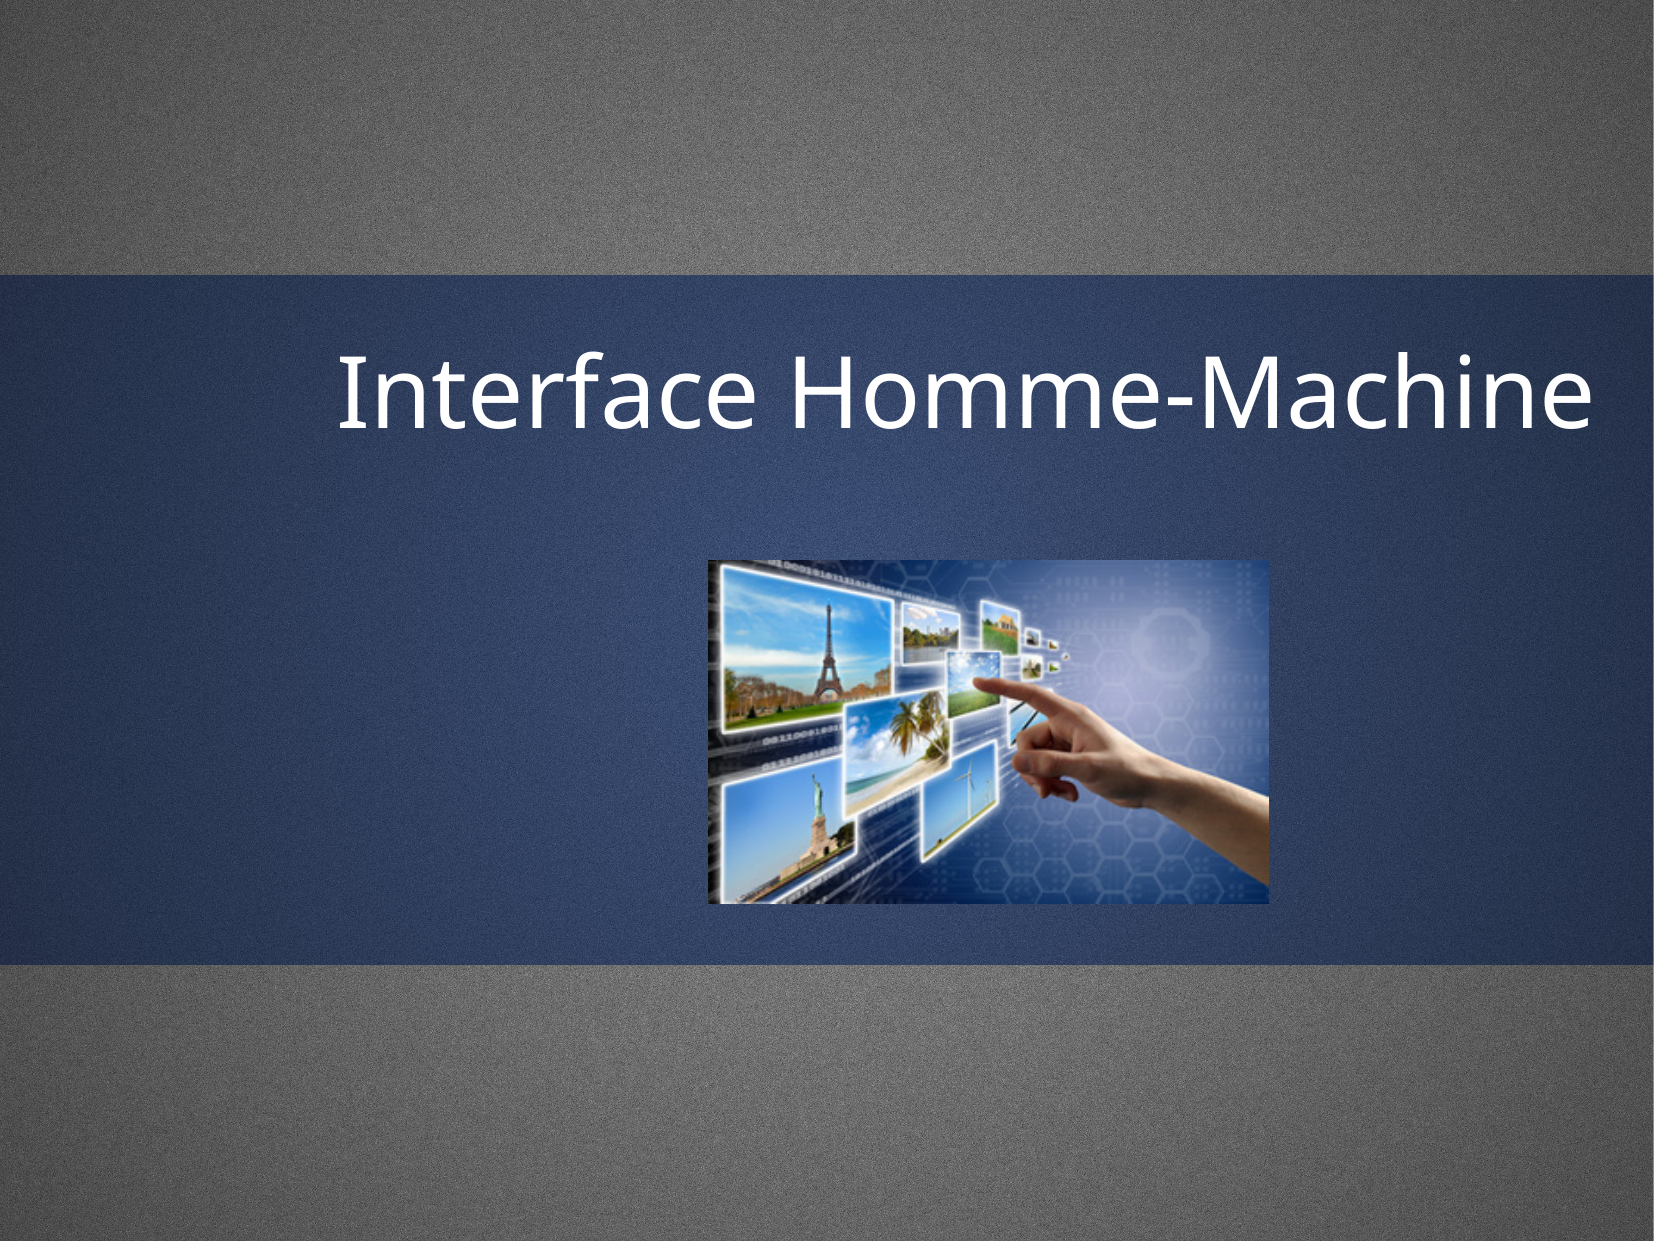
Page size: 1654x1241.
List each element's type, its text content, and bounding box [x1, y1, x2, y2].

title Interface Homme-Machine [22, 331, 1598, 448]
picture [0, 0, 1654, 1241]
